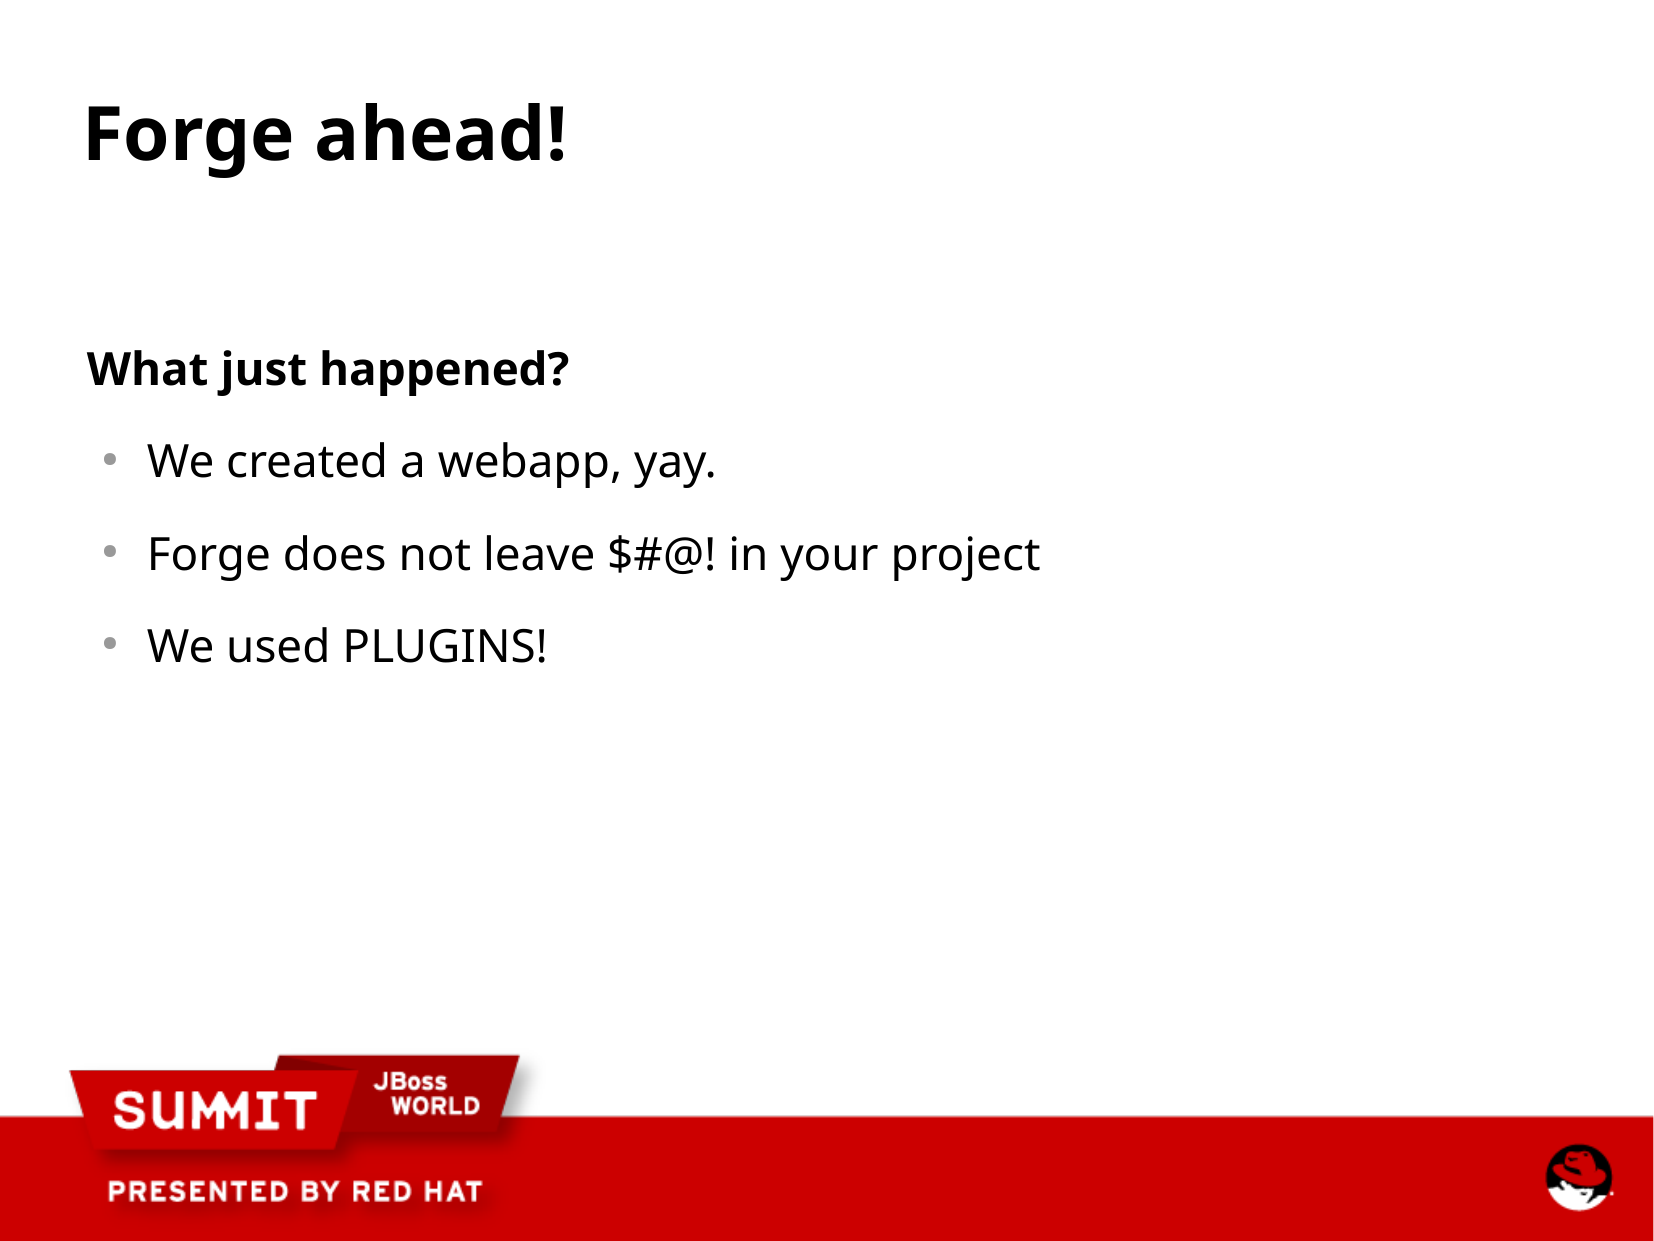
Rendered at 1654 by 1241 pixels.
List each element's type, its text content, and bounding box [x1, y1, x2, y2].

picture [0, 1043, 1654, 1241]
list What just happened? We created a webapp, yay. Forge does not leave $#@! in your project We used PLUGINS! [86, 244, 1576, 1024]
title Forge ahead! [82, 37, 1571, 226]
